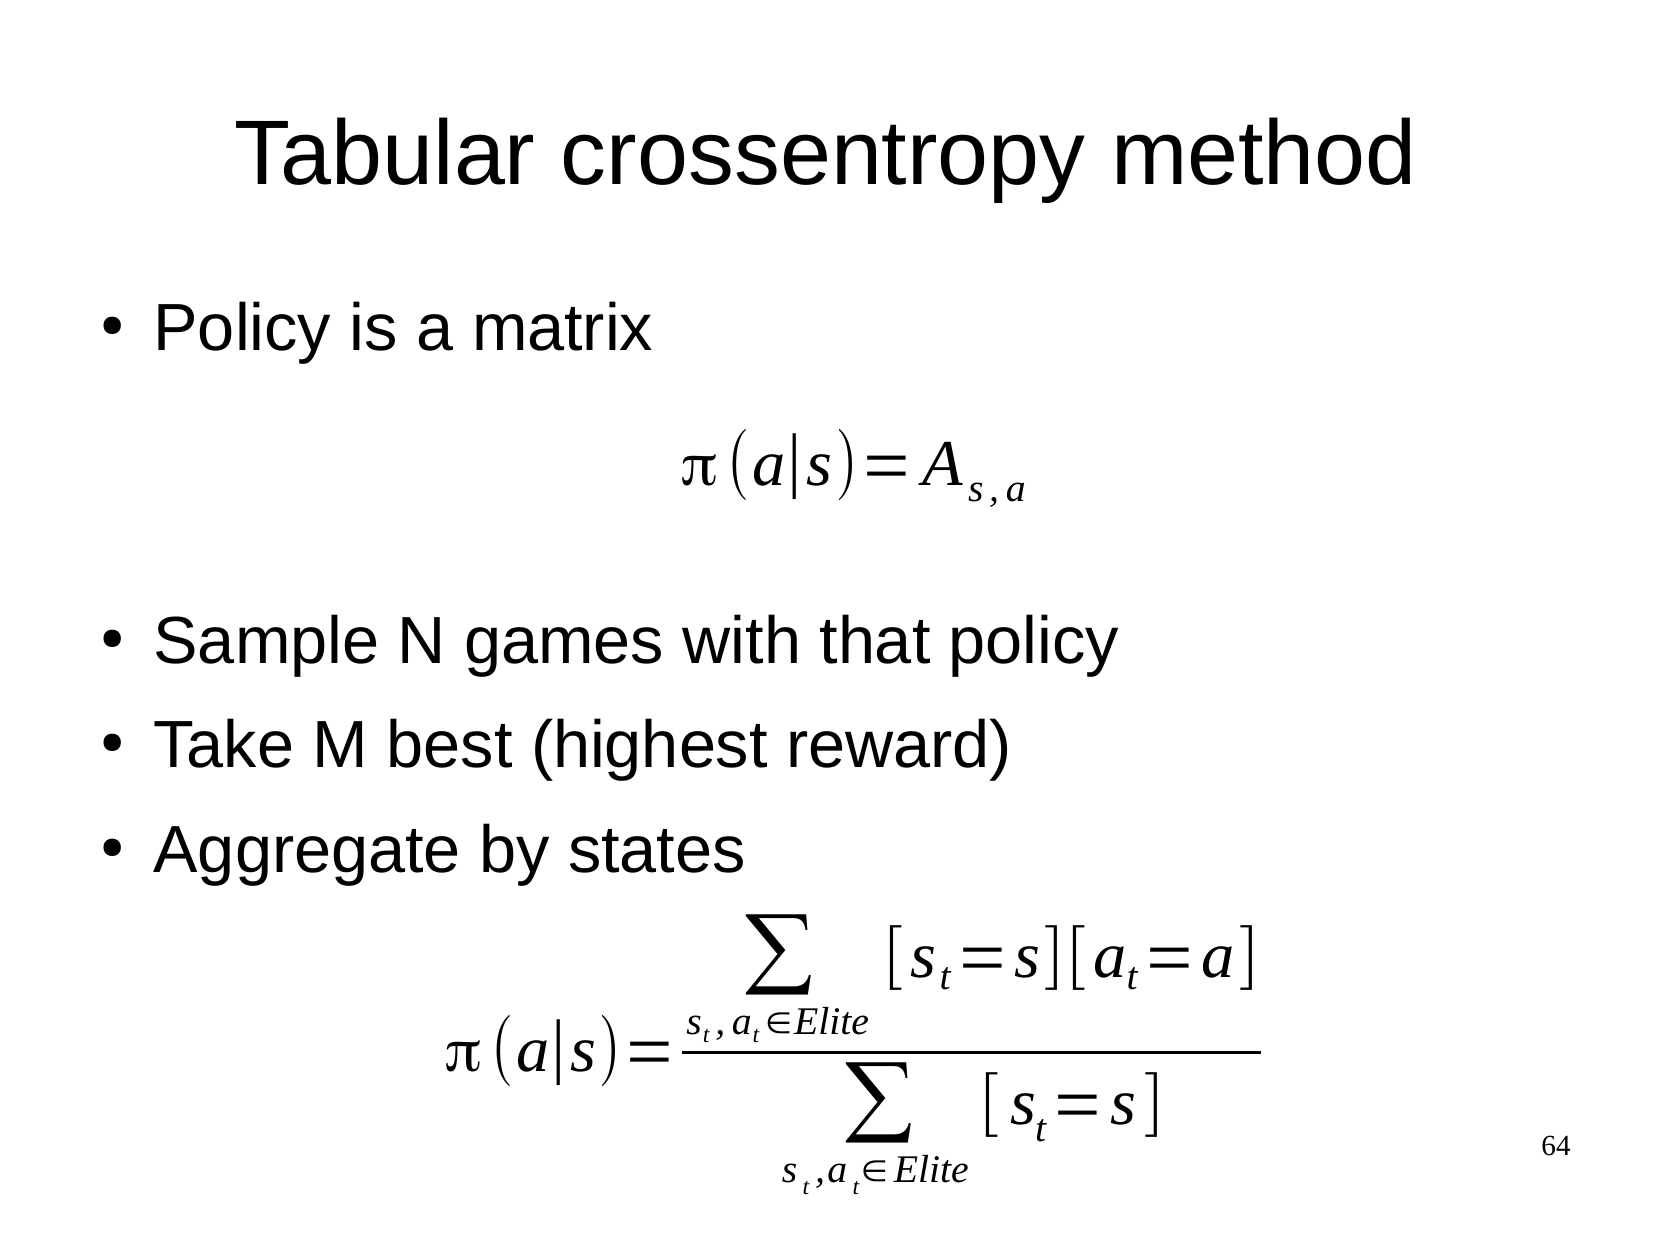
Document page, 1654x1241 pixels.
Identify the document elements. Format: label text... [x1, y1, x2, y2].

title Tabular crossentropy method [82, 49, 1571, 257]
list Policy is a matrix Sample N games with that policy Take M best (highest reward) Aggregate by states [82, 290, 1571, 1010]
chart [664, 423, 1041, 509]
chart [428, 907, 1279, 1200]
